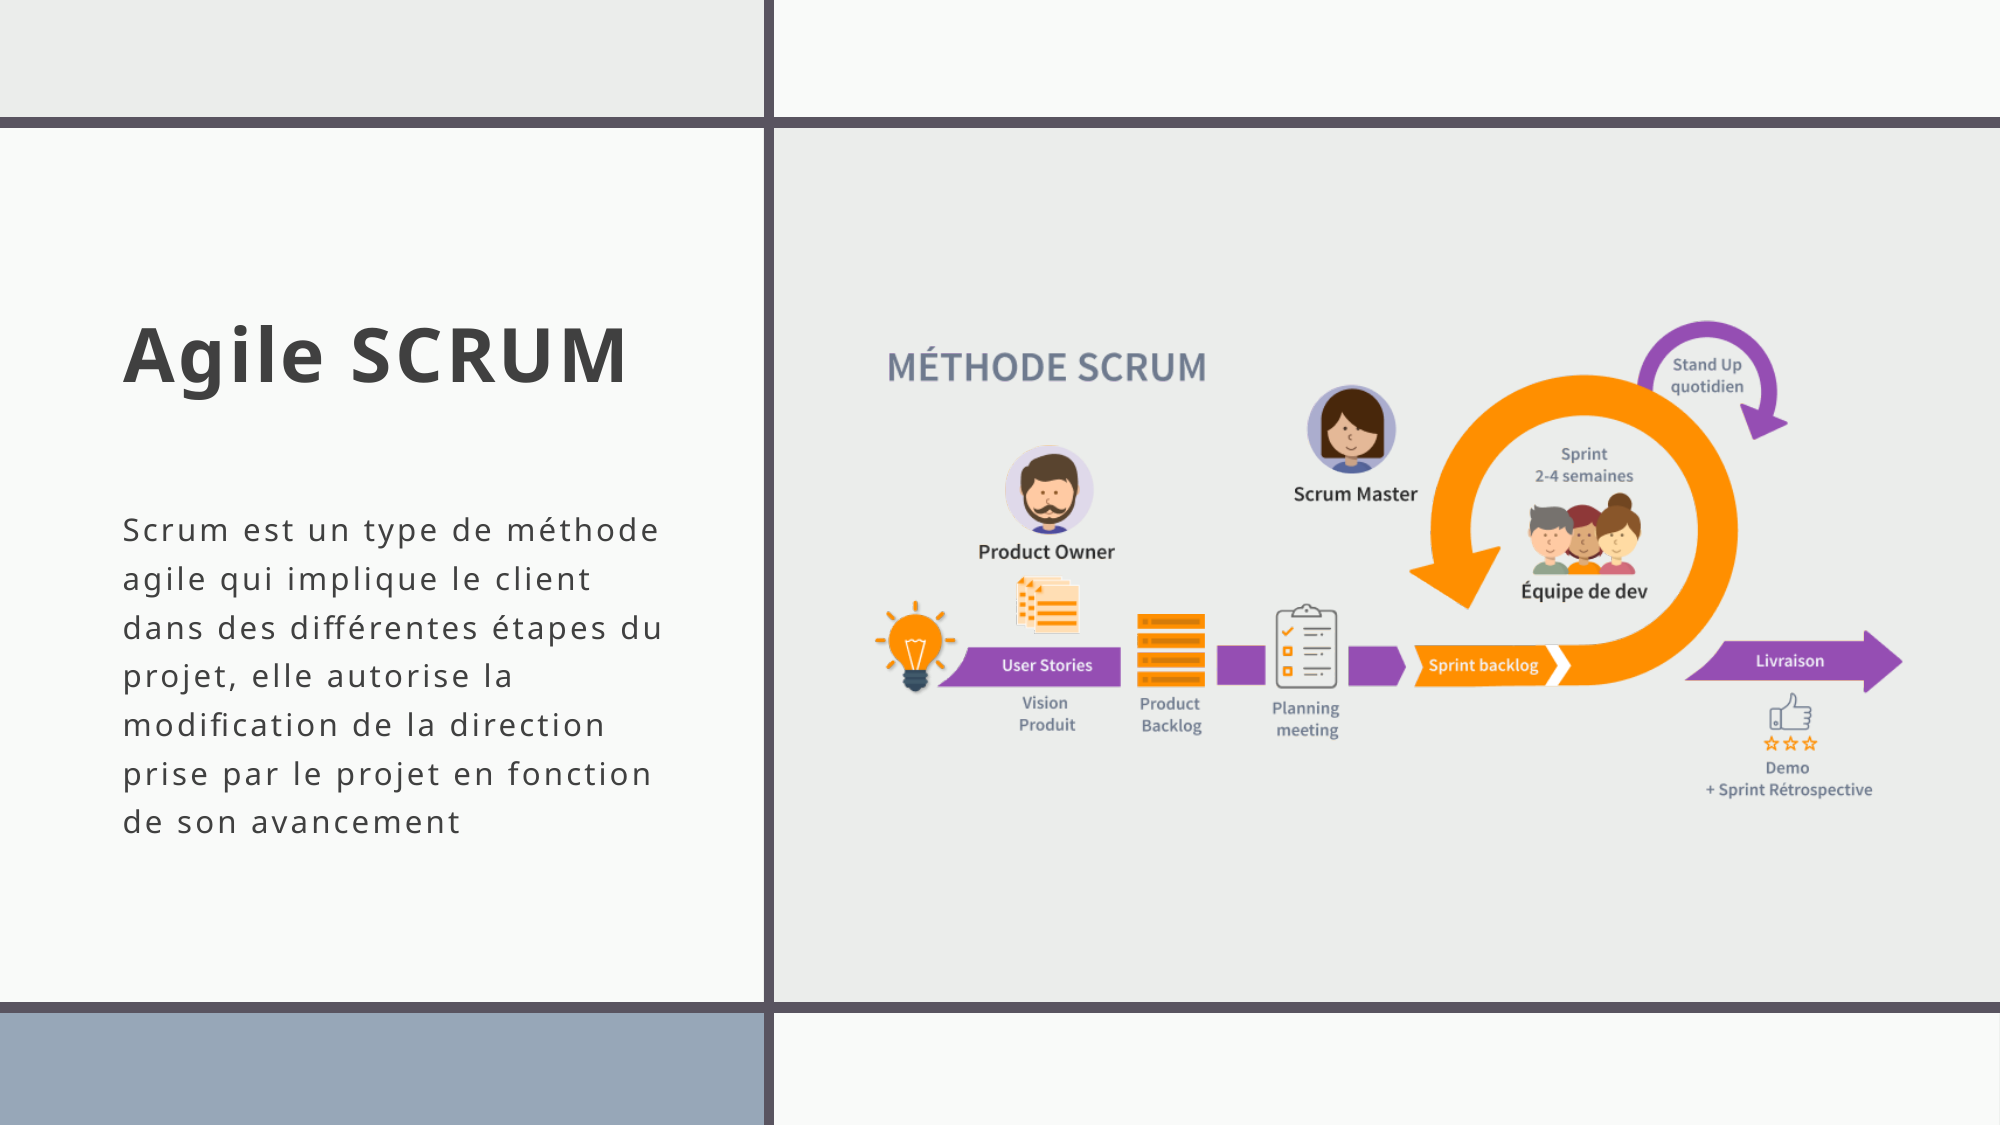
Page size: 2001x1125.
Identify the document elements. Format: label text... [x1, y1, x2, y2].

title Agile SCRUM [105, 175, 698, 481]
list Scrum est un type de méthode agile qui implique le client dans des différentes étapes du projet, elle autorise la modification de la direction prise par le projet en fonction de son avancement [104, 481, 698, 948]
text_box [0, 0, 2000, 1125]
picture [851, 310, 1920, 815]
